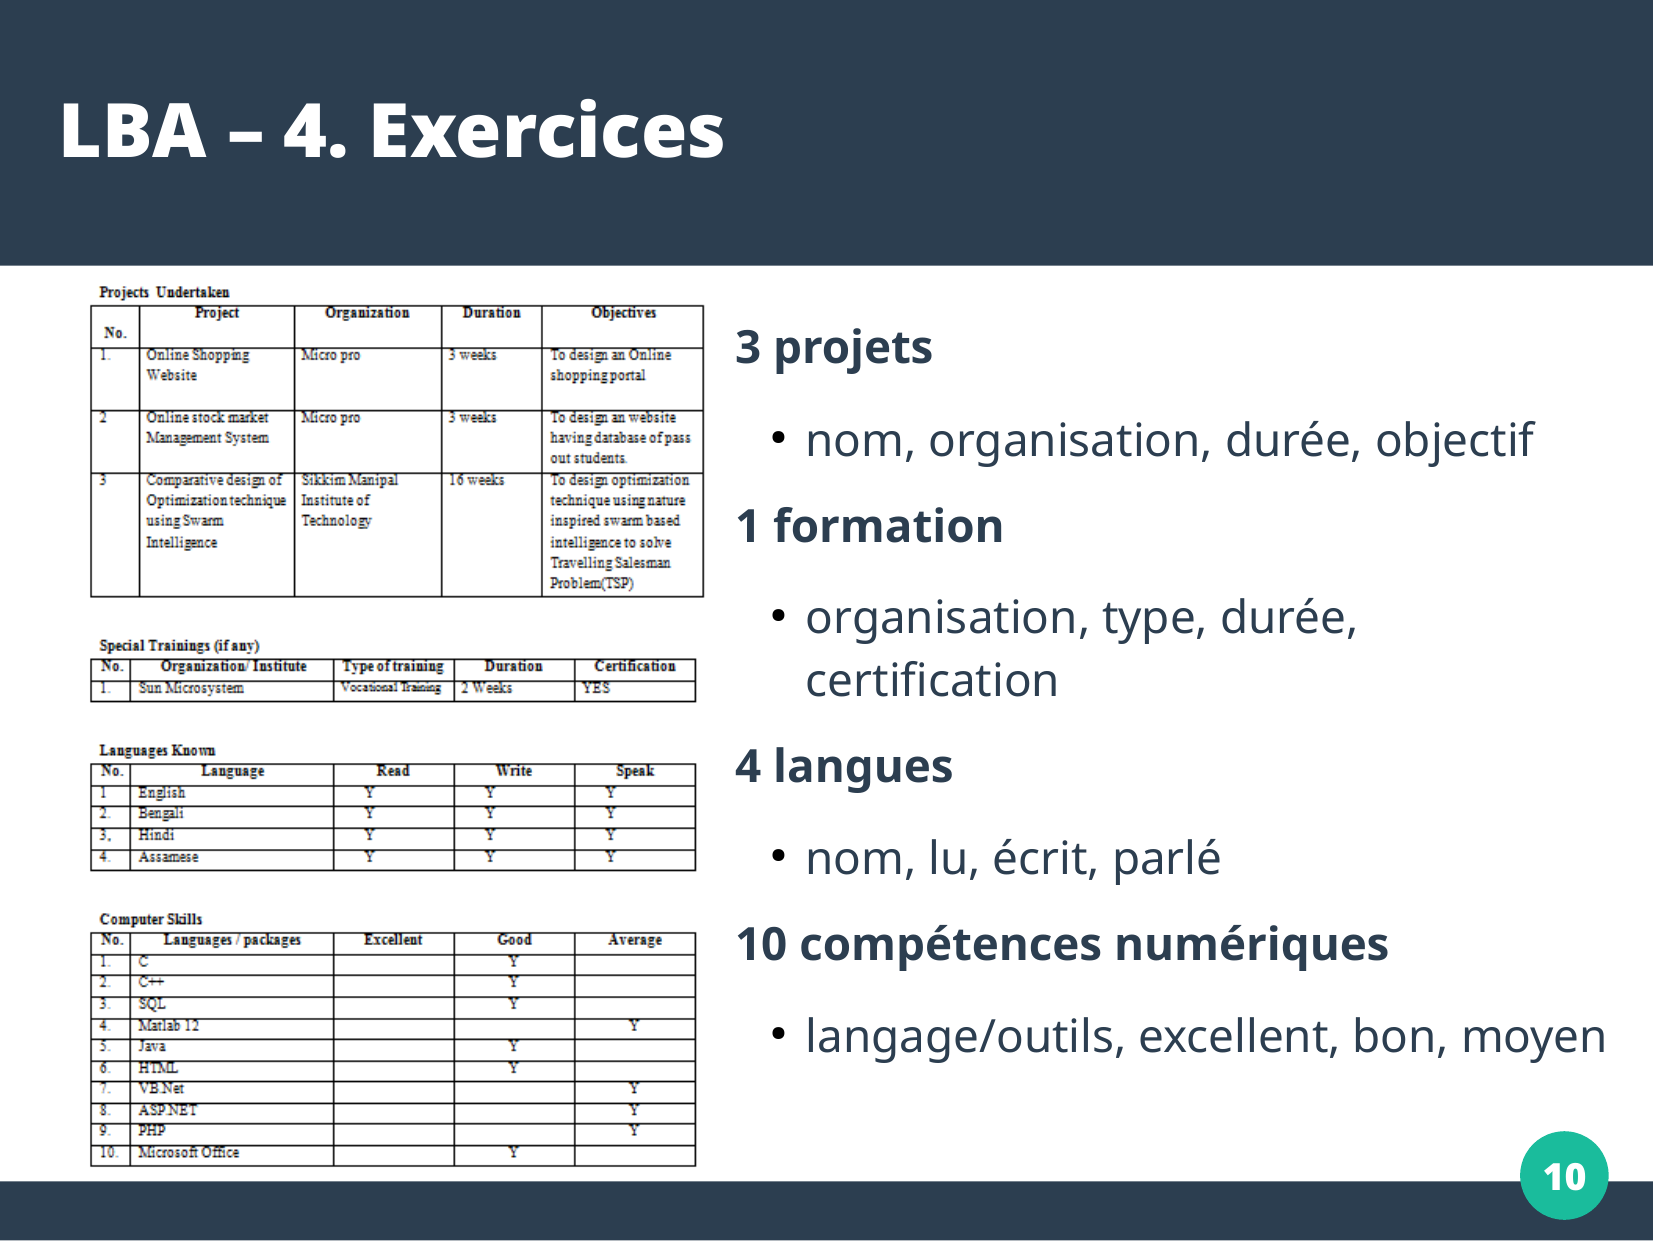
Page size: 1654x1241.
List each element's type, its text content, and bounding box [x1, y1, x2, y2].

list 3 projets nom, organisation, durée, objectif 1 formation organisation, type, durée, certification 4 langues nom, lu, écrit, parlé 10 compétences numériques langage/outils, excellent, bon, moyen [735, 315, 1621, 1143]
picture [75, 270, 720, 1170]
title LBA – 4. Exercices [58, 49, 1594, 207]
